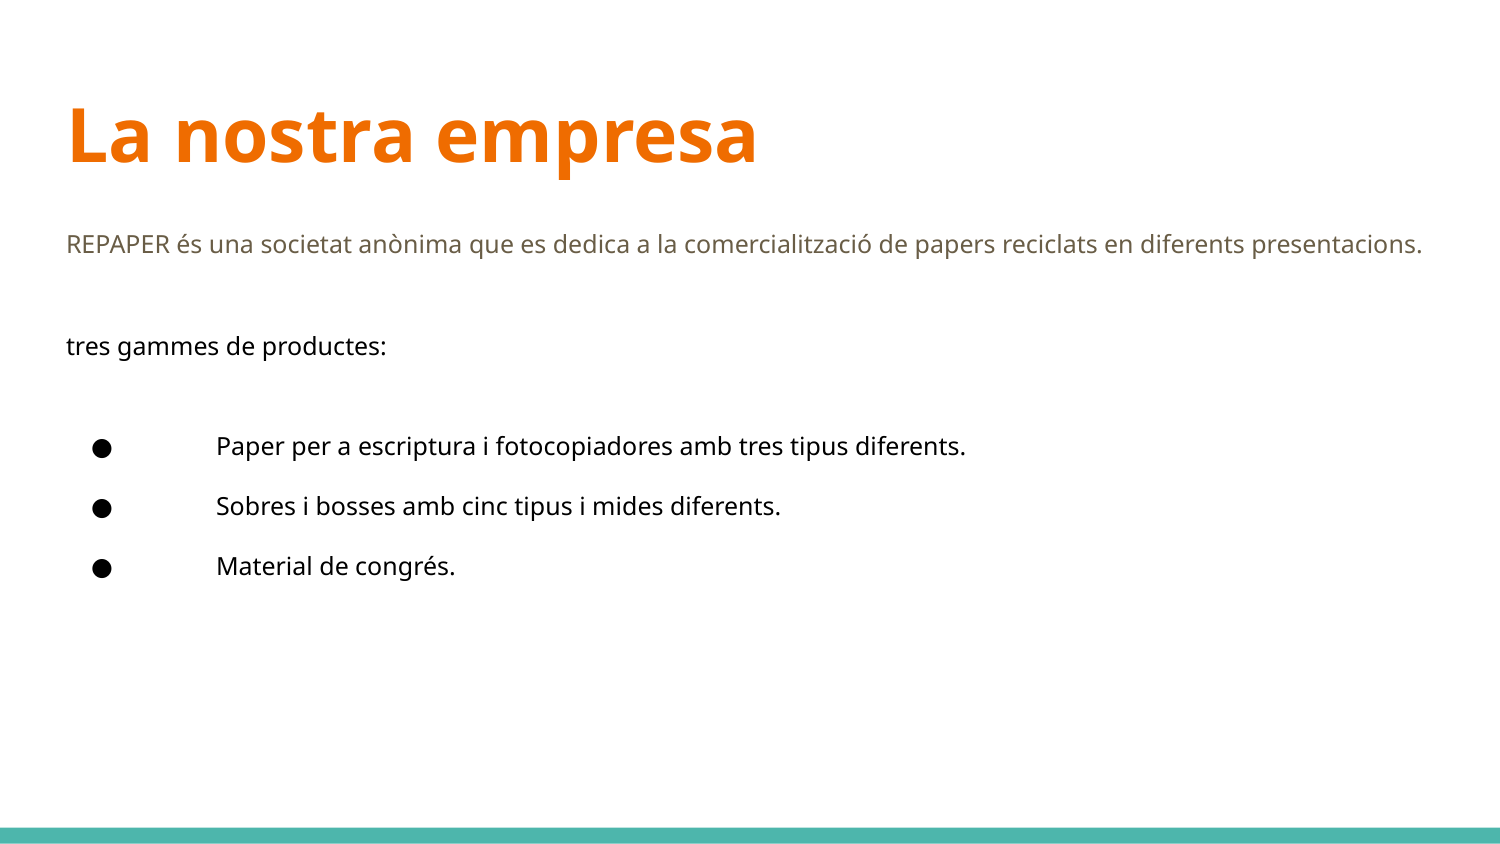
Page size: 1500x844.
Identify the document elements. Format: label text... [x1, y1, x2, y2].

list REPAPER és una societat anònima que es dedica a la comercialització de papers reciclats en diferents presentacions. tres gammes de productes: Paper per a escriptura i fotocopiadores amb tres tipus diferents. Sobres i bosses amb cinc tipus i mides diferents. Material de congrés. [51, 207, 1449, 750]
title La nostra empresa [51, 72, 1449, 189]
